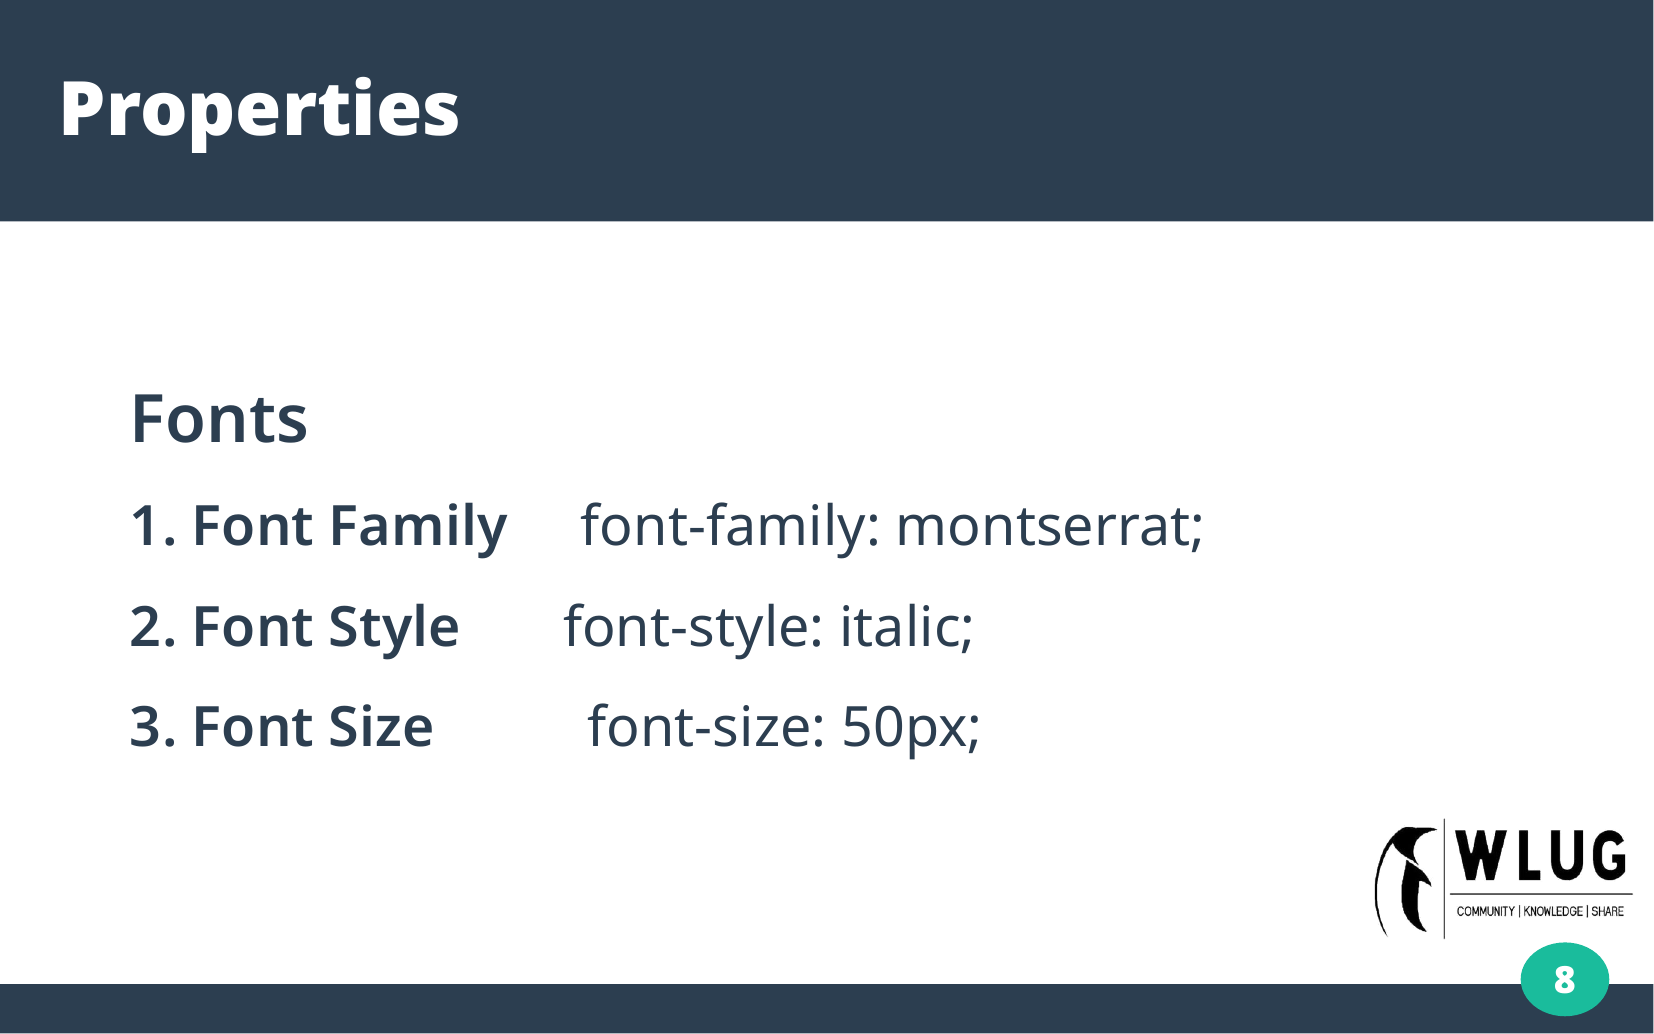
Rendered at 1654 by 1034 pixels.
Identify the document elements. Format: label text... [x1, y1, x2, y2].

list Fonts 1. Font Family font-family: montserrat; 2. Font Style font-style: italic; 3. Font Size font-size: 50px; [59, 270, 1595, 960]
title Properties [59, 41, 1595, 173]
picture [1357, 810, 1642, 945]
